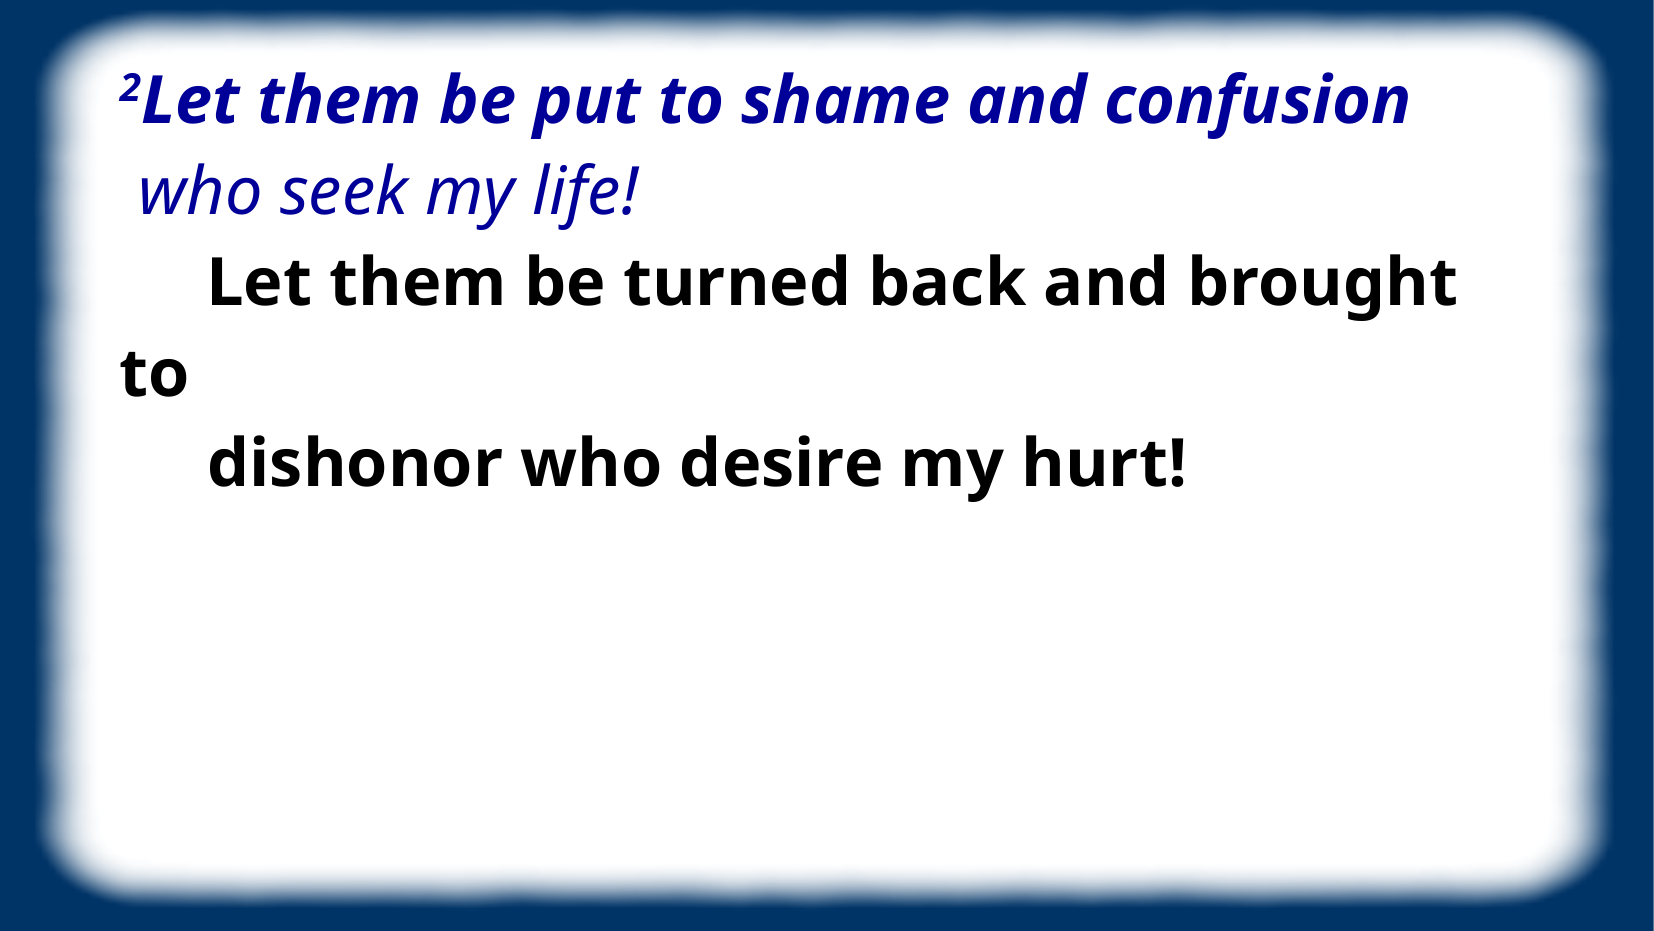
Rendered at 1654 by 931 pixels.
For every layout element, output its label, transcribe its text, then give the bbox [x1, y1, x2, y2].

picture [0, 0, 1654, 931]
text_box 2Let them be put to shame and confusion who seek my life! Let them be turned back and brought to dishonor who desire my hurt! [105, 45, 1546, 415]
